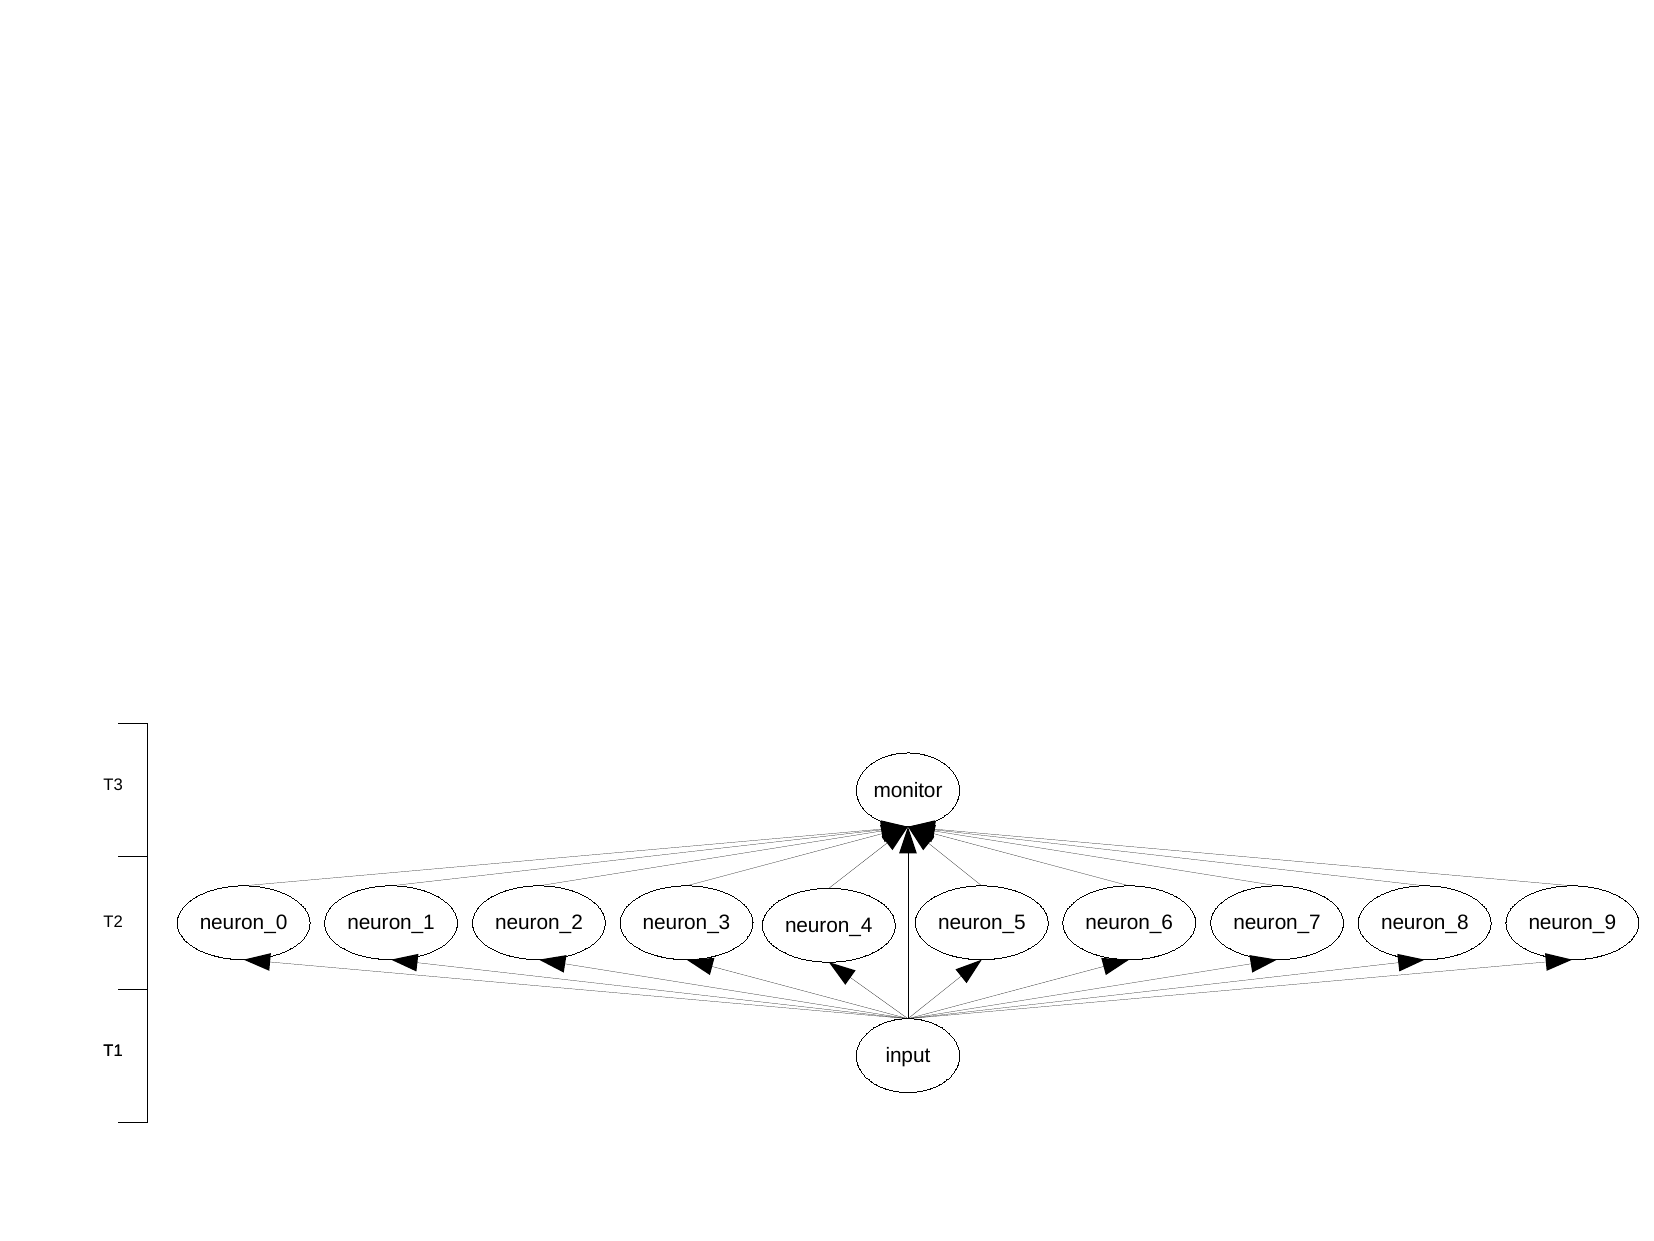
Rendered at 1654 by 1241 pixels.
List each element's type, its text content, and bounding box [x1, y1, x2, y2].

text_box neuron_5 [915, 885, 1049, 960]
text_box neuron_8 [1358, 885, 1492, 960]
text_box neuron_3 [620, 885, 754, 960]
text_box T1 [88, 1033, 138, 1068]
text_box neuron_0 [177, 885, 311, 960]
text_box input [856, 1019, 960, 1093]
text_box neuron_2 [472, 885, 606, 960]
text_box T3 [88, 767, 138, 802]
text_box neuron_1 [324, 885, 458, 960]
text_box neuron_7 [1210, 885, 1344, 960]
text_box monitor [856, 752, 960, 826]
text_box neuron_6 [1062, 885, 1196, 960]
text_box neuron_9 [1505, 885, 1639, 960]
text_box T2 [88, 904, 138, 939]
text_box neuron_4 [762, 888, 896, 963]
